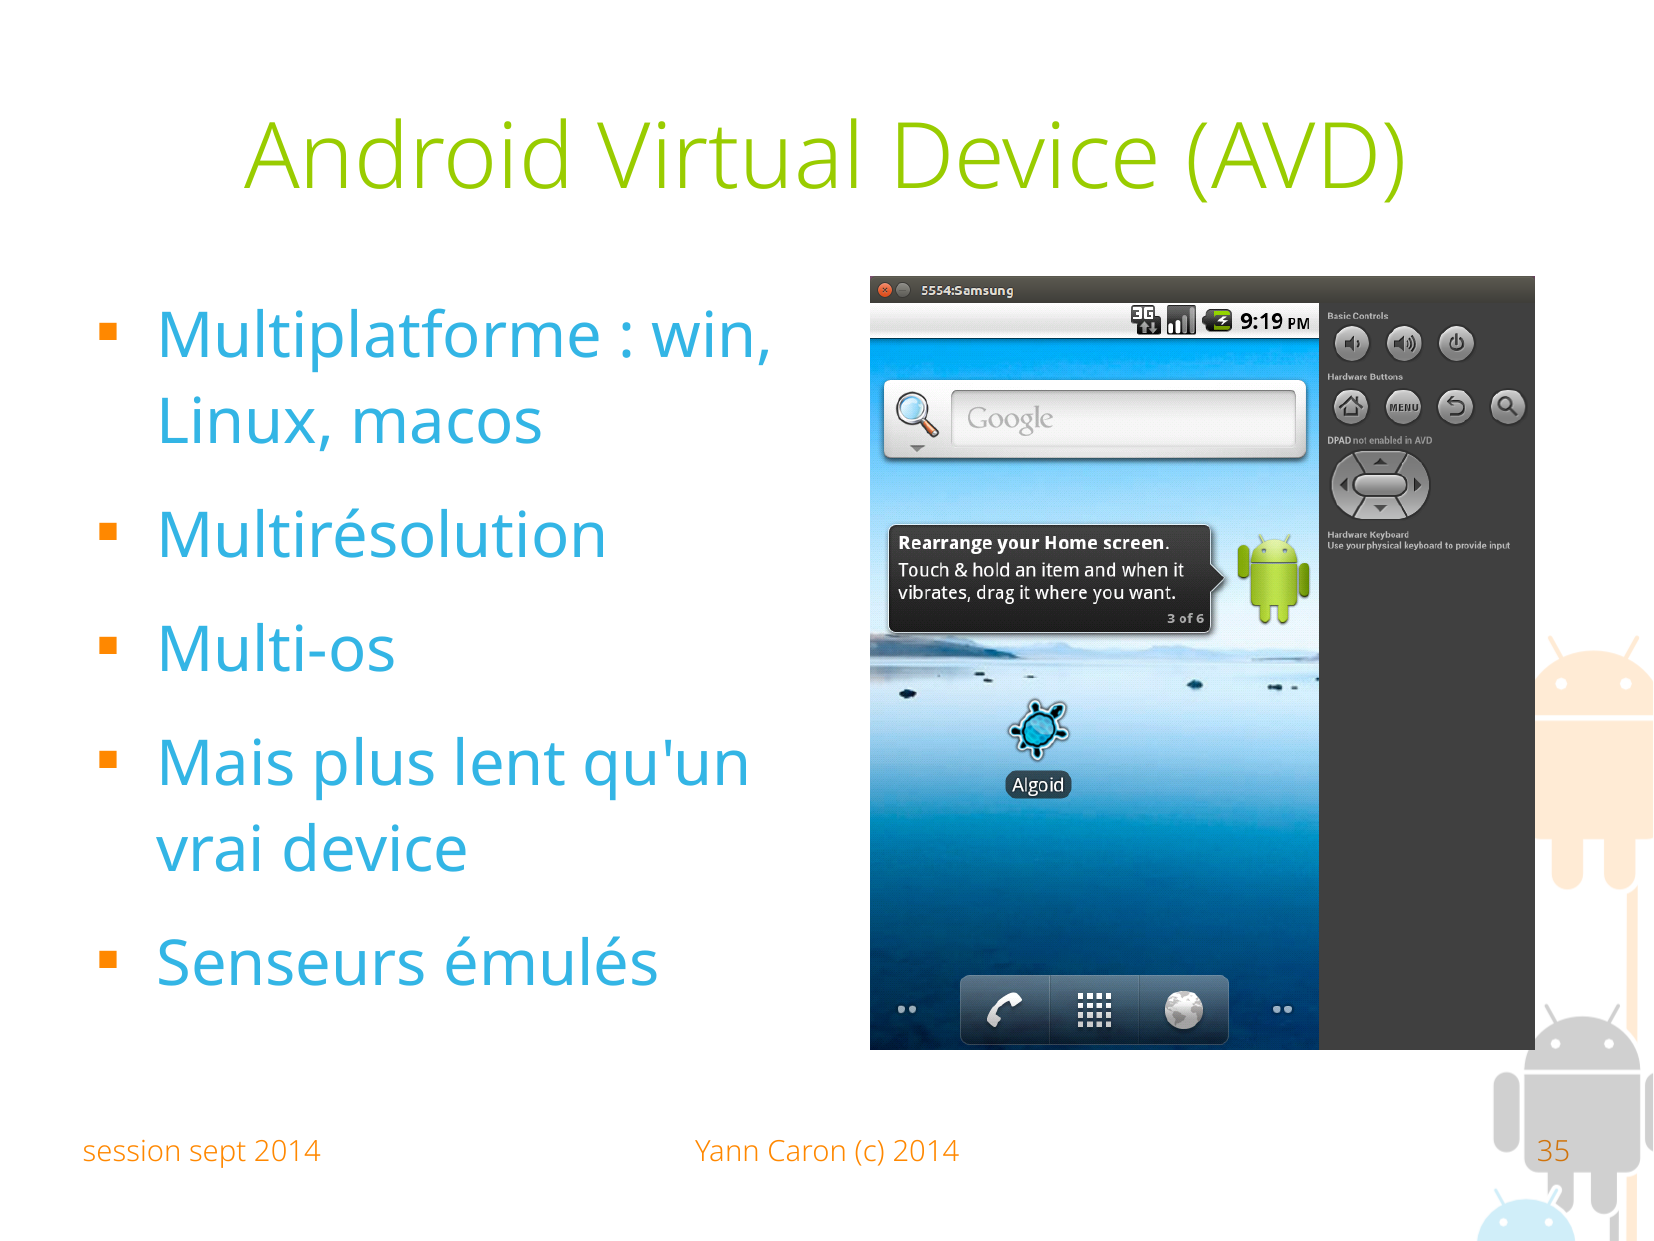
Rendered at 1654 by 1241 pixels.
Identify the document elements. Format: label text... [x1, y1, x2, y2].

list Multiplatforme : win, Linux, macos Multirésolution Multi-os Mais plus lent qu'un vrai device Senseurs émulés [82, 290, 809, 1010]
picture [240, 276, 1654, 1241]
title Android Virtual Device (AVD) [82, 49, 1571, 257]
